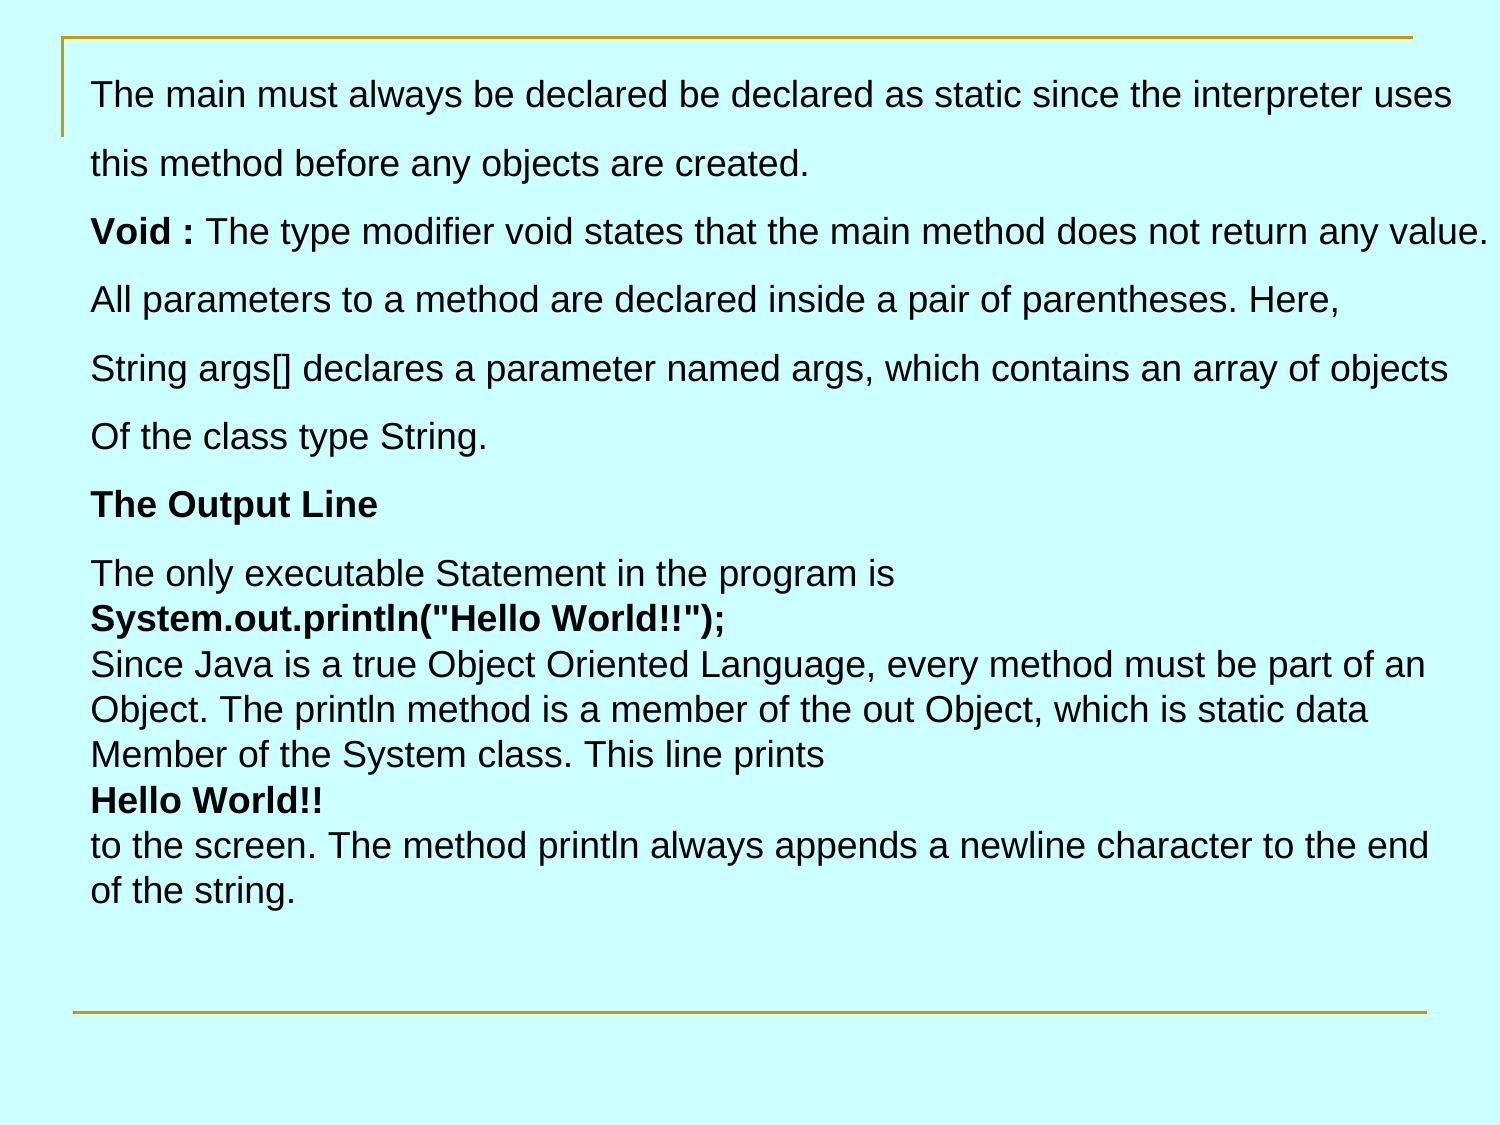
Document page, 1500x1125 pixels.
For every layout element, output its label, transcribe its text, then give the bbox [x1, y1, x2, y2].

text_box The main must always be declared be declared as static since the interpreter uses this method before any objects are created. Void : The type modifier void states that the main method does not return any value. All parameters to a method are declared inside a pair of parentheses. Here, String args[] declares a parameter named args, which contains an array of objects Of the class type String. The Output Line The only executable Statement in the program is System.out.println("Hello World!!"); Since Java is a true Object Oriented Language, every method must be part of an Object. The println method is a member of the out Object, which is static data Member of the System class. This line prints Hello World!! to the screen. The method println always appends a newline character to the end of the string. [75, 62, 1500, 919]
